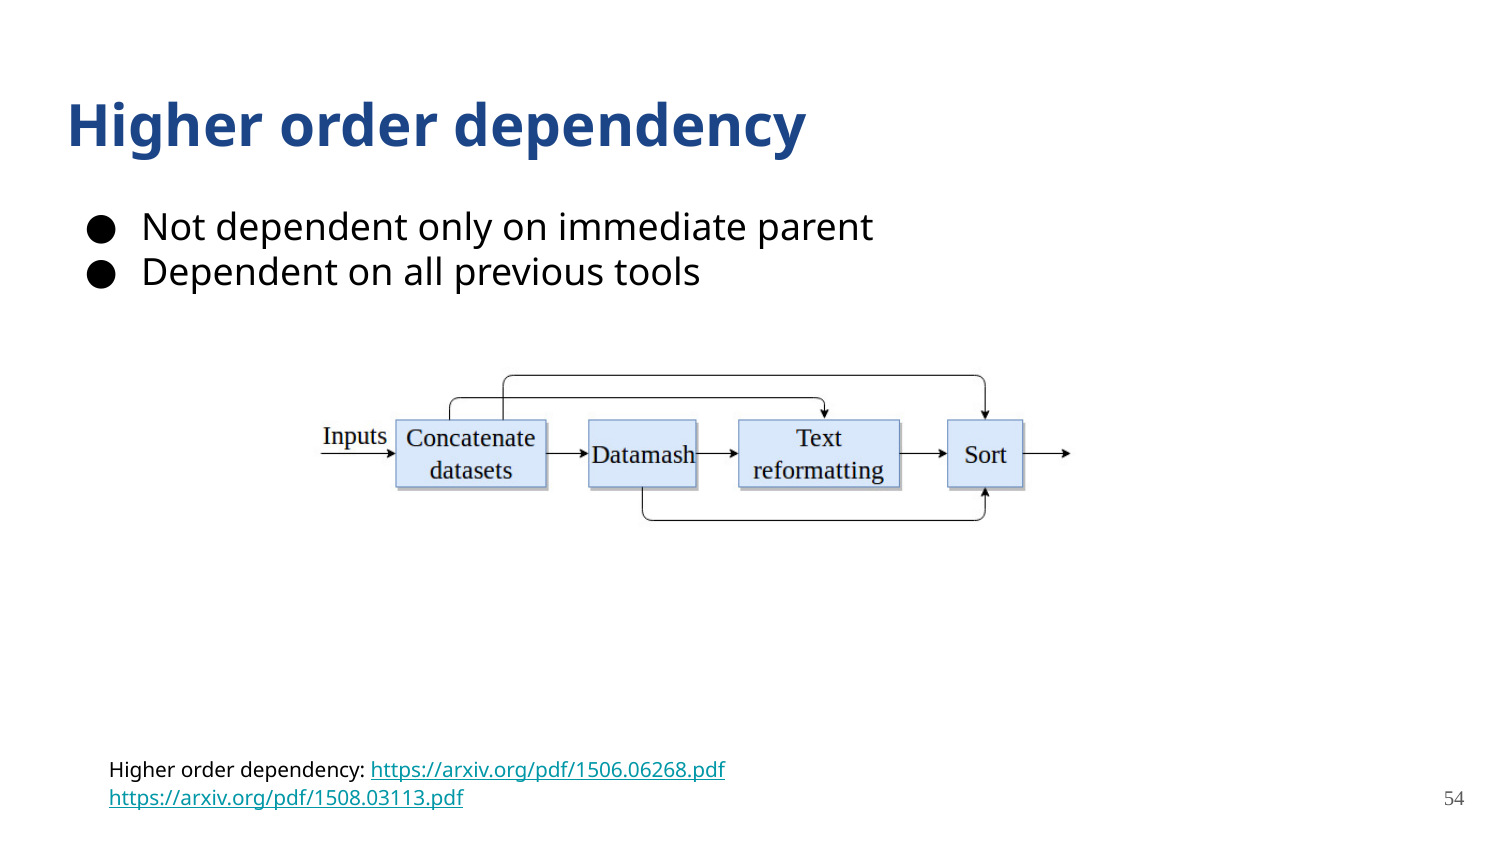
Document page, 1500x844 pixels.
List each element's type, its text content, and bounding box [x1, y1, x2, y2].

list Not dependent only on immediate parent Dependent on all previous tools [51, 187, 1449, 749]
picture [313, 367, 1080, 531]
text_box Higher order dependency: https://arxiv.org/pdf/1506.06268.pdf https://arxiv.org/pdf/1508.03113.pdf [93, 741, 1390, 814]
slide_number <number> [1389, 764, 1480, 830]
title Higher order dependency [51, 72, 1449, 167]
